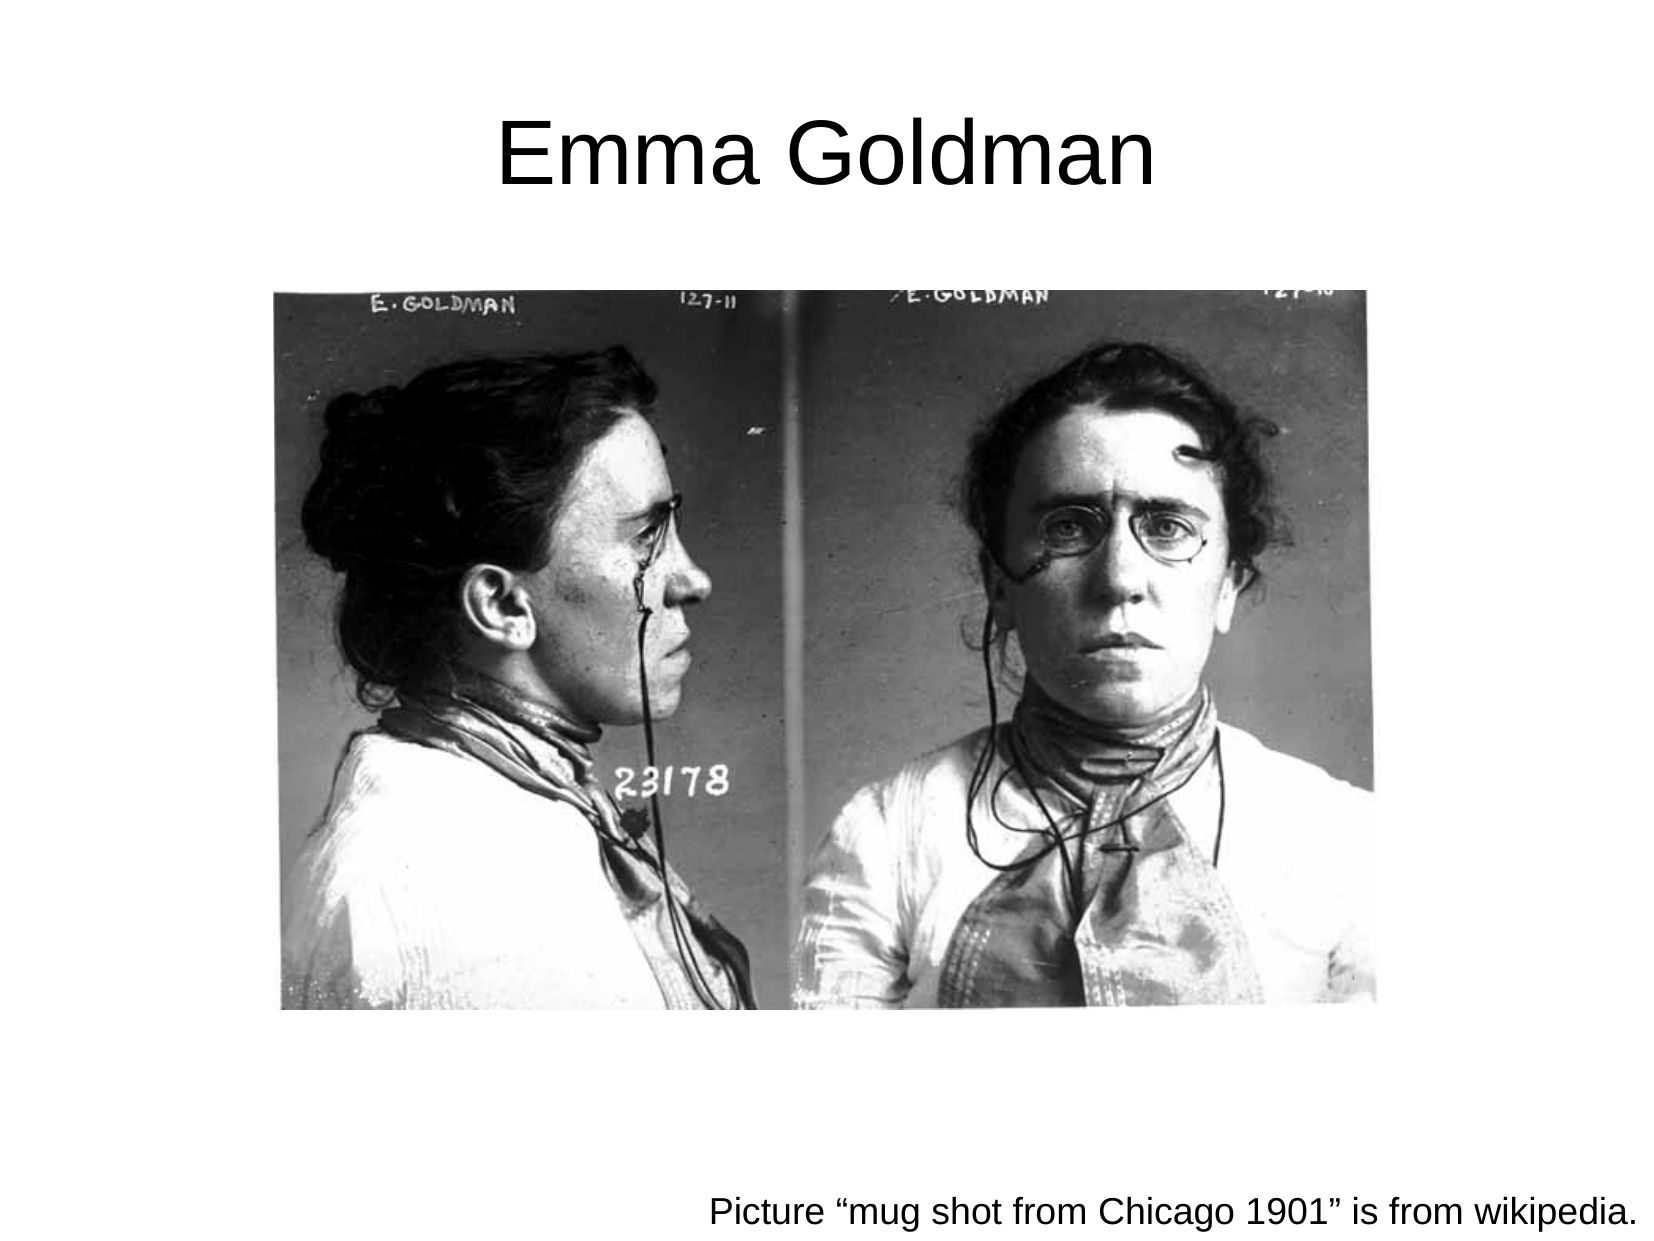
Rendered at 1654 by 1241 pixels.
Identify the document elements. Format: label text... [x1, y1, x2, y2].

picture [273, 290, 1380, 1010]
text_box Picture “mug shot from Chicago 1901” is from wikipedia. [693, 1183, 1654, 1241]
title Emma Goldman [82, 49, 1571, 257]
